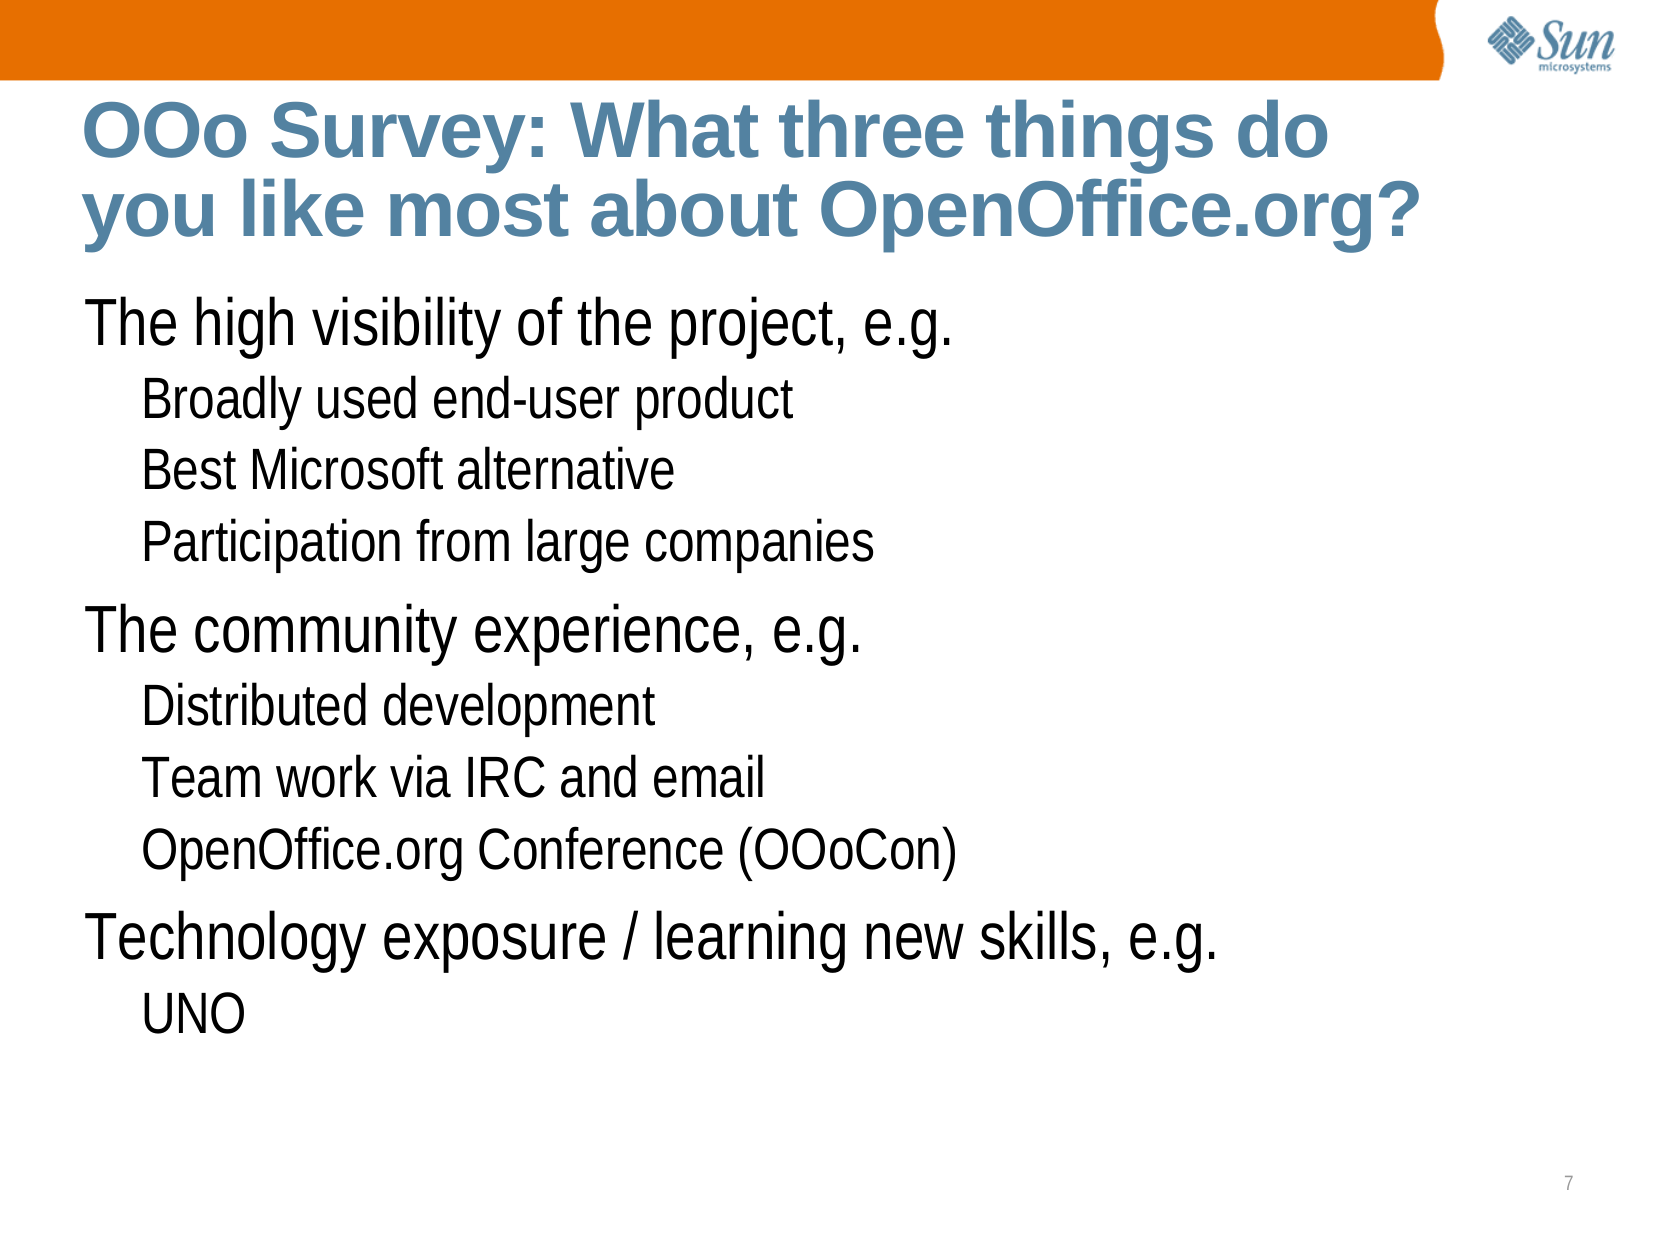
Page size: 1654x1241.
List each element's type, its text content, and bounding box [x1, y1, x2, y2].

title OOo Survey: What three things do you like most about OpenOffice.org? [81, 93, 1454, 262]
picture [0, 0, 1654, 83]
list The high visibility of the project, e.g. Broadly used end-user product Best Microsoft alternative Participation from large companies The community experience, e.g. Distributed development Team work via IRC and email OpenOffice.org Conference (OOoCon) Technology exposure / learning new skills, e.g. UNO [64, 292, 1402, 1049]
